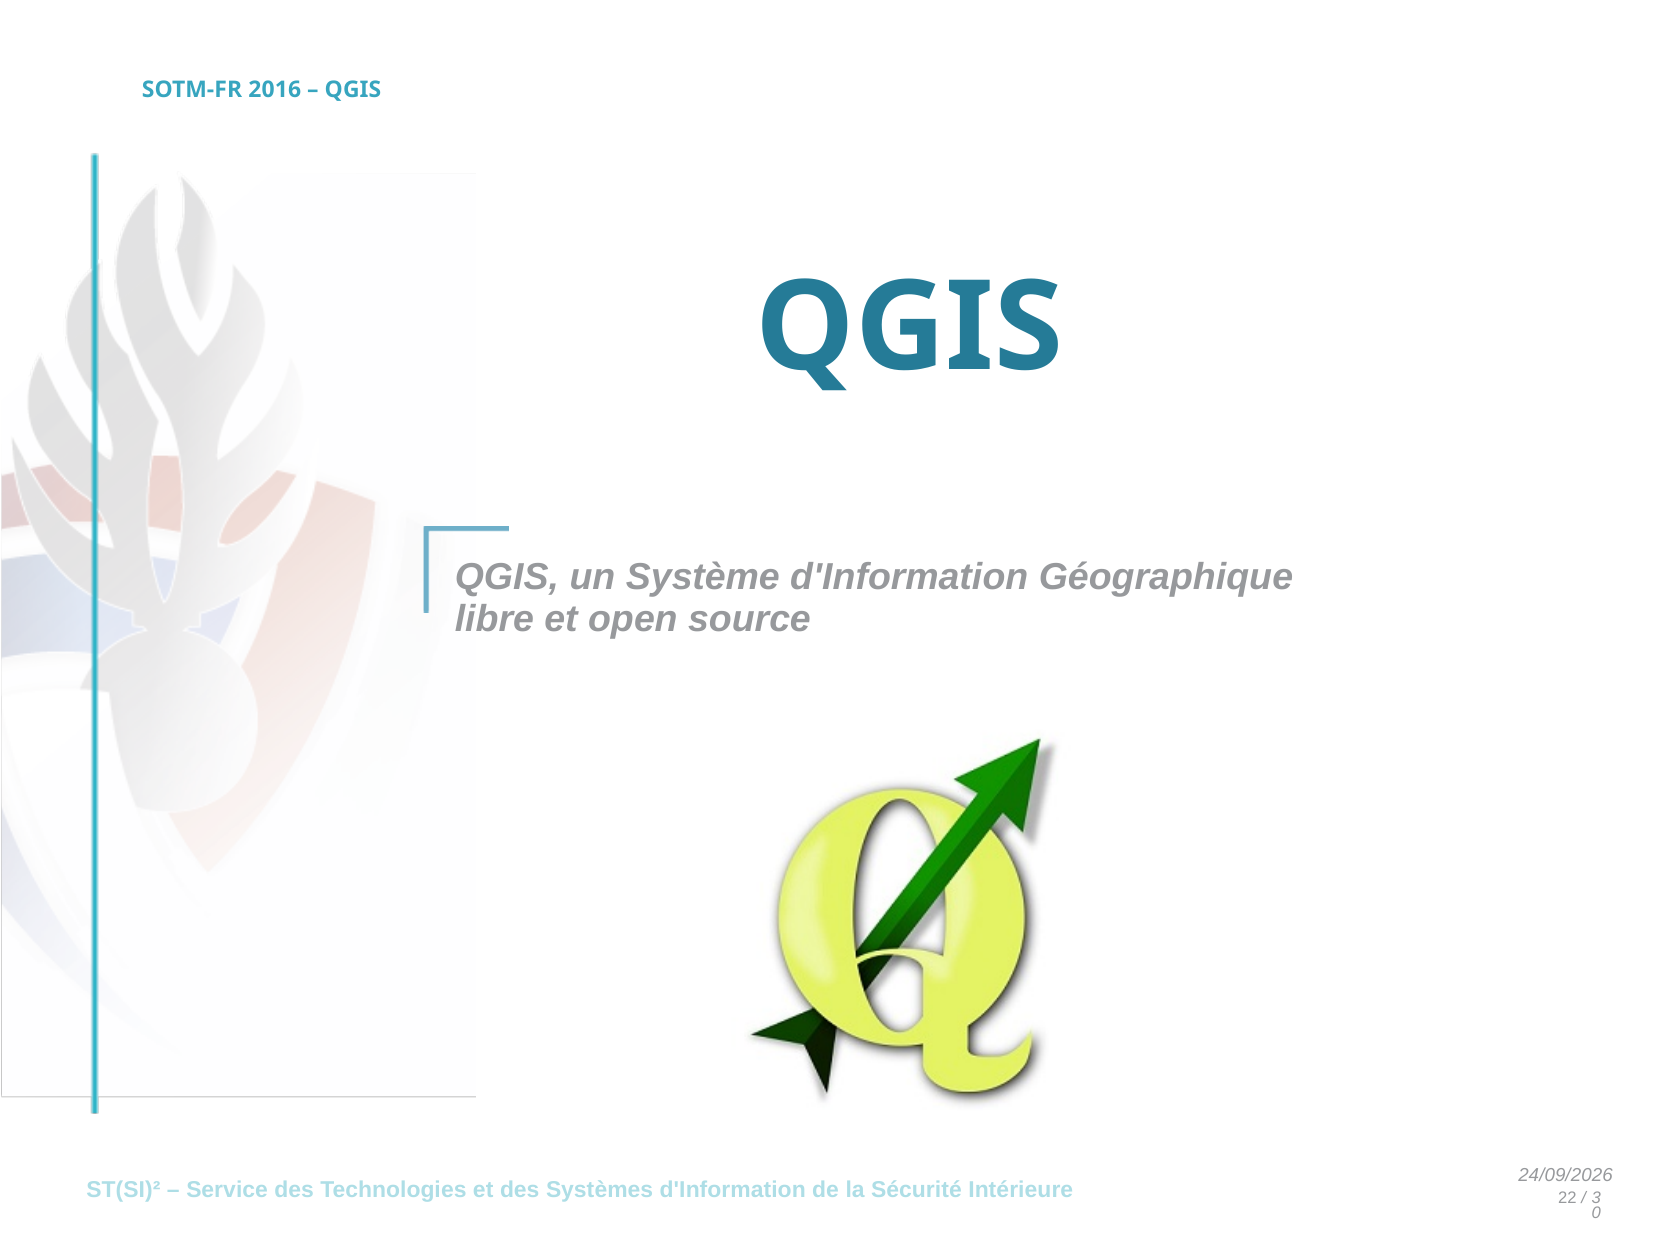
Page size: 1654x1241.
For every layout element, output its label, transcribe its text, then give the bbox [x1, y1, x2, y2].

title SOTM-FR 2016 – QGIS [141, 70, 1571, 107]
picture [0, 86, 509, 1176]
list QGIS [94, 236, 1654, 389]
picture [707, 708, 1099, 1139]
list QGIS, un Système d'Information Géographique libre et open source [454, 555, 1518, 642]
